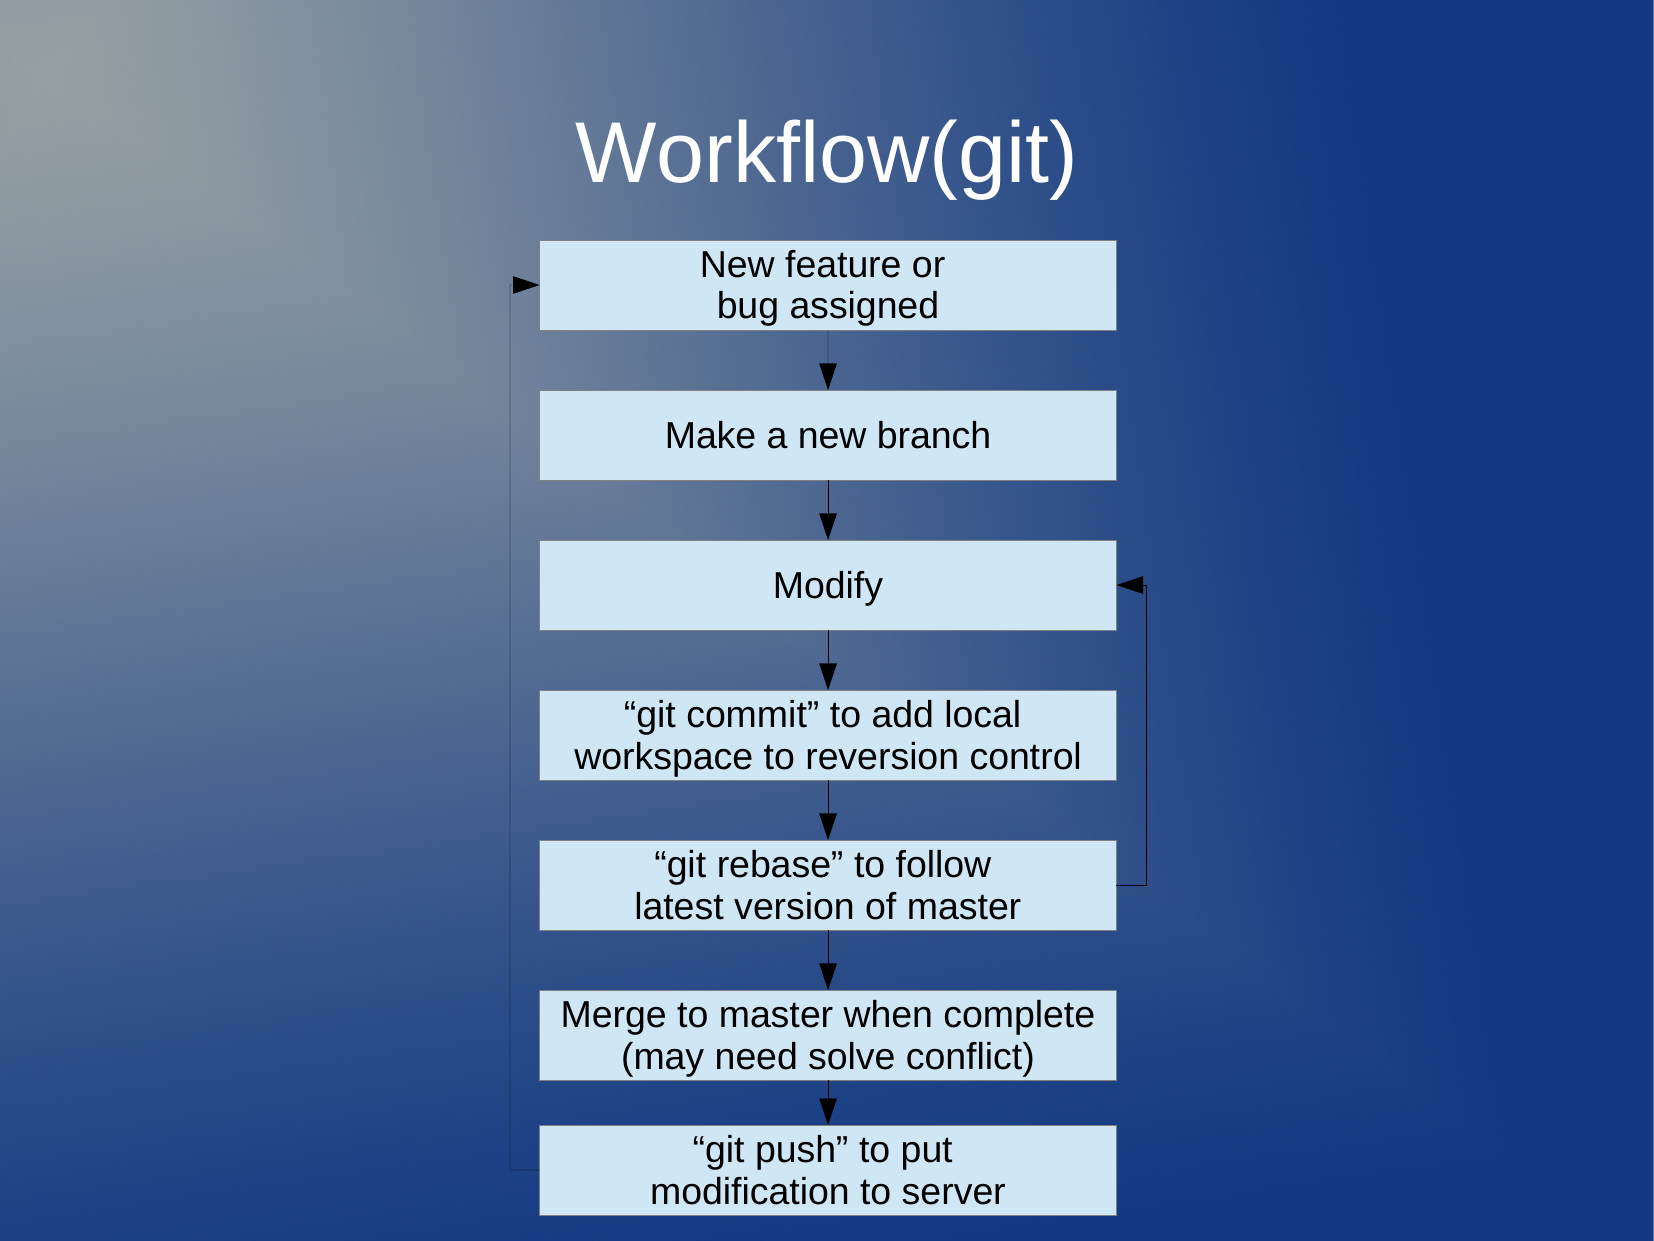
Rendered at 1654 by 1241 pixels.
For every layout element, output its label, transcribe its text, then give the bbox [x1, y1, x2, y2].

text_box Modify [539, 540, 1117, 631]
picture [0, 0, 1654, 1241]
text_box Merge to master when complete (may need solve conflict) [539, 990, 1117, 1081]
text_box “git rebase” to follow latest version of master [539, 840, 1117, 931]
text_box New feature or bug assigned [539, 240, 1117, 331]
text_box Make a new branch [539, 390, 1117, 481]
text_box “git push” to put modification to server [539, 1125, 1117, 1216]
text_box “git commit” to add local workspace to reversion control [539, 690, 1117, 781]
title Workflow(git) [82, 49, 1571, 257]
